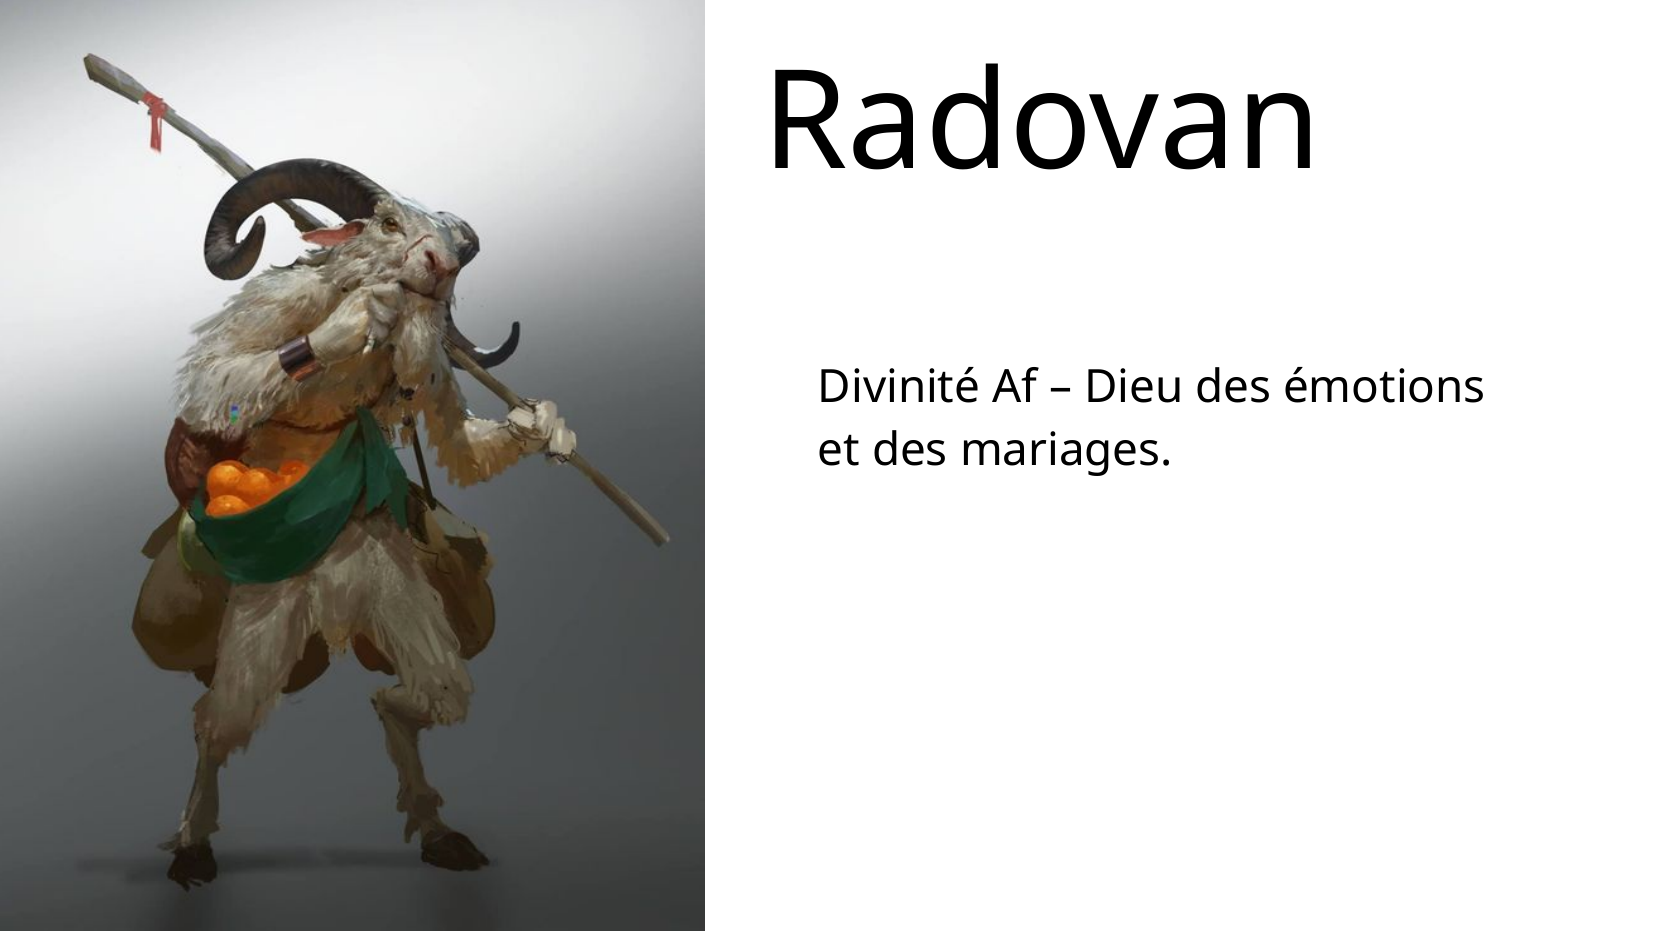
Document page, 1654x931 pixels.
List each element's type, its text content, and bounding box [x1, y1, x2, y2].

picture [0, 0, 705, 931]
title Radovan [705, 14, 1571, 216]
text_box Divinité Af – Dieu des émotions et des mariages. [803, 346, 1515, 648]
